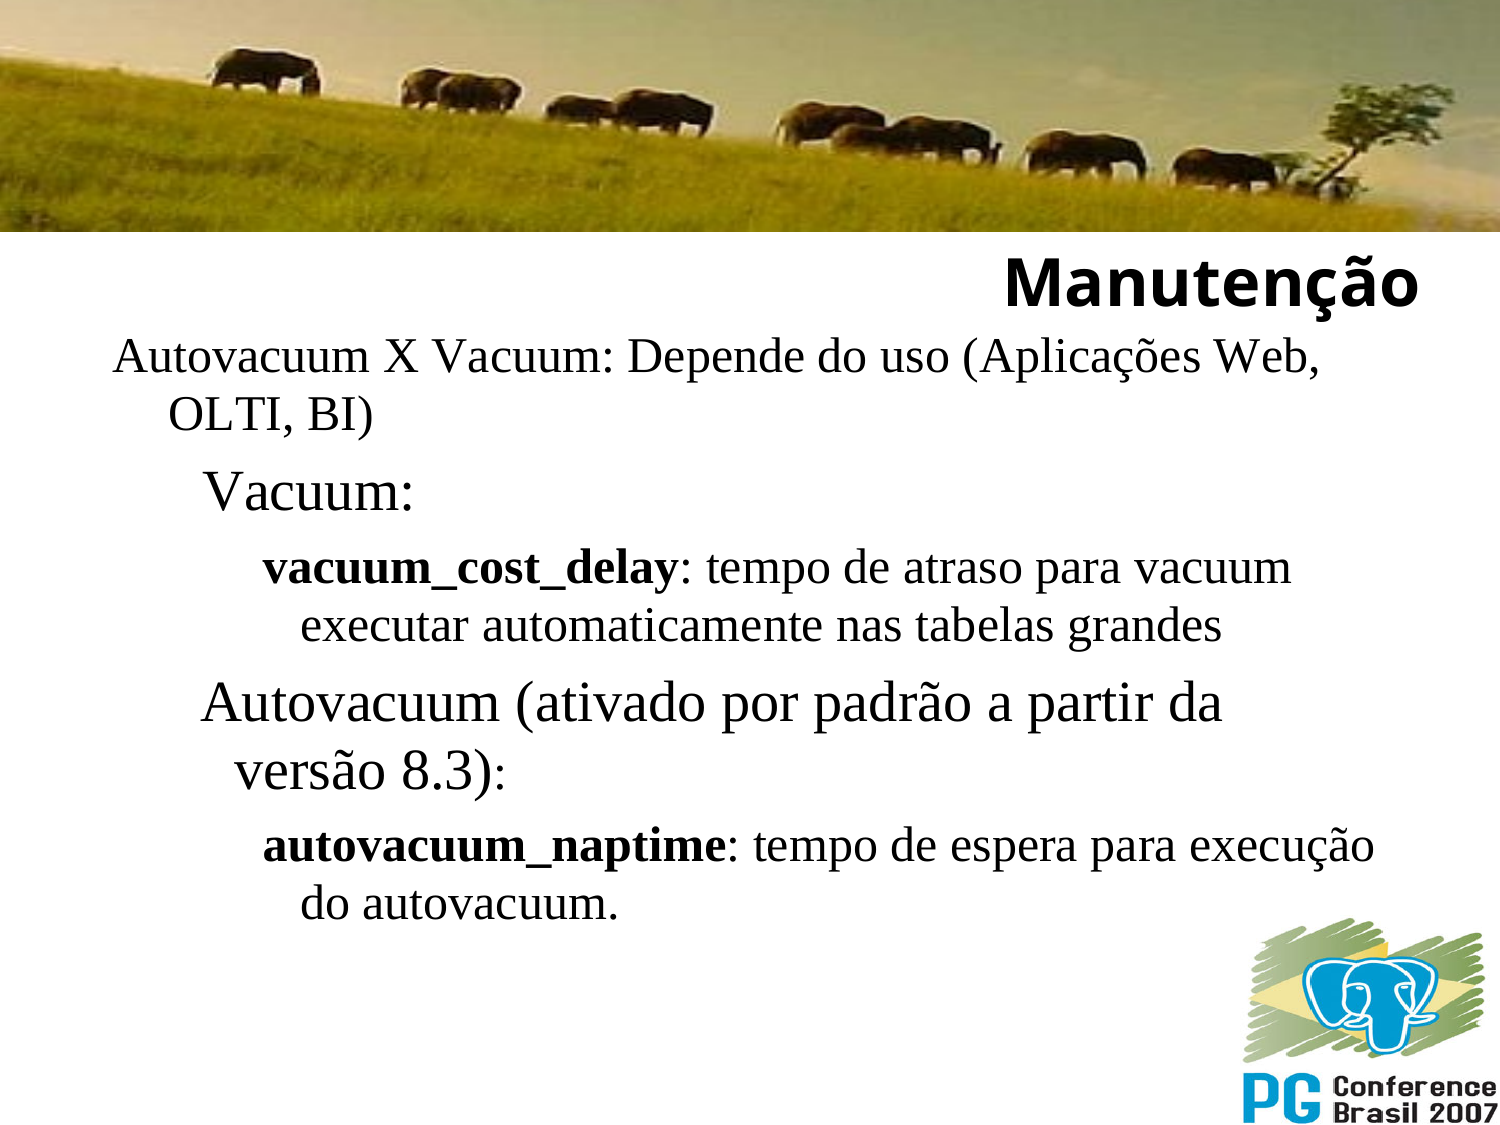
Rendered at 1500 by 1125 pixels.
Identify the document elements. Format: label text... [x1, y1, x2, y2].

text_box Manutenção [472, 232, 1436, 329]
picture [0, 0, 1500, 232]
list Autovacuum X Vacuum: Depende do uso (Aplicações Web, OLTI, BI) Vacuum: vacuum_cost_delay: tempo de atraso para vacuum executar automaticamente nas tabelas grandes Autovacuum (ativado por padrão a partir da versão 8.3): autovacuum_naptime: tempo de espera para execução do autovacuum. [112, 325, 1388, 1006]
picture [1240, 915, 1500, 1125]
